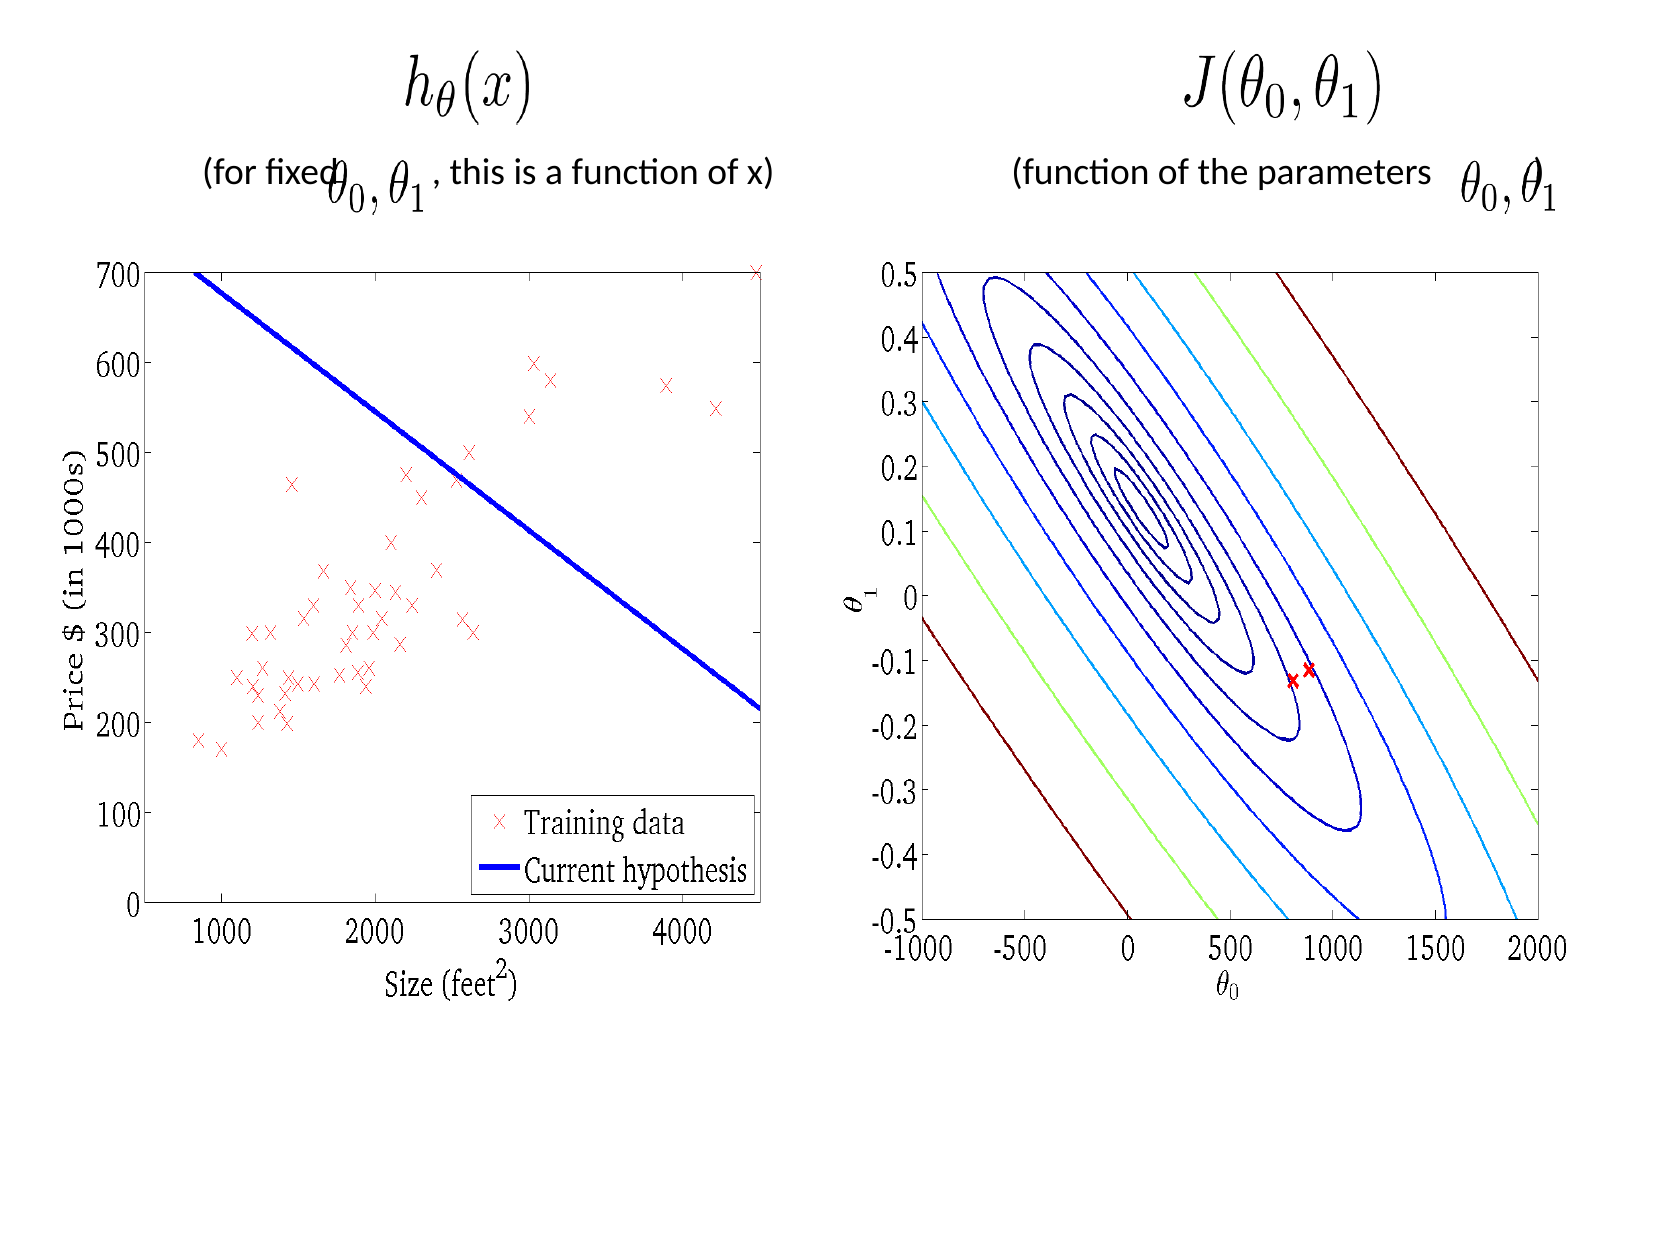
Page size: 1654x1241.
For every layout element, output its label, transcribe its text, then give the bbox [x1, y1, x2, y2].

text_box (function of the parameters ) [996, 139, 1561, 200]
picture [405, 50, 529, 125]
text_box (for fixed , this is a function of x) [187, 139, 791, 200]
picture [1184, 50, 1380, 125]
picture [41, 160, 1613, 1006]
